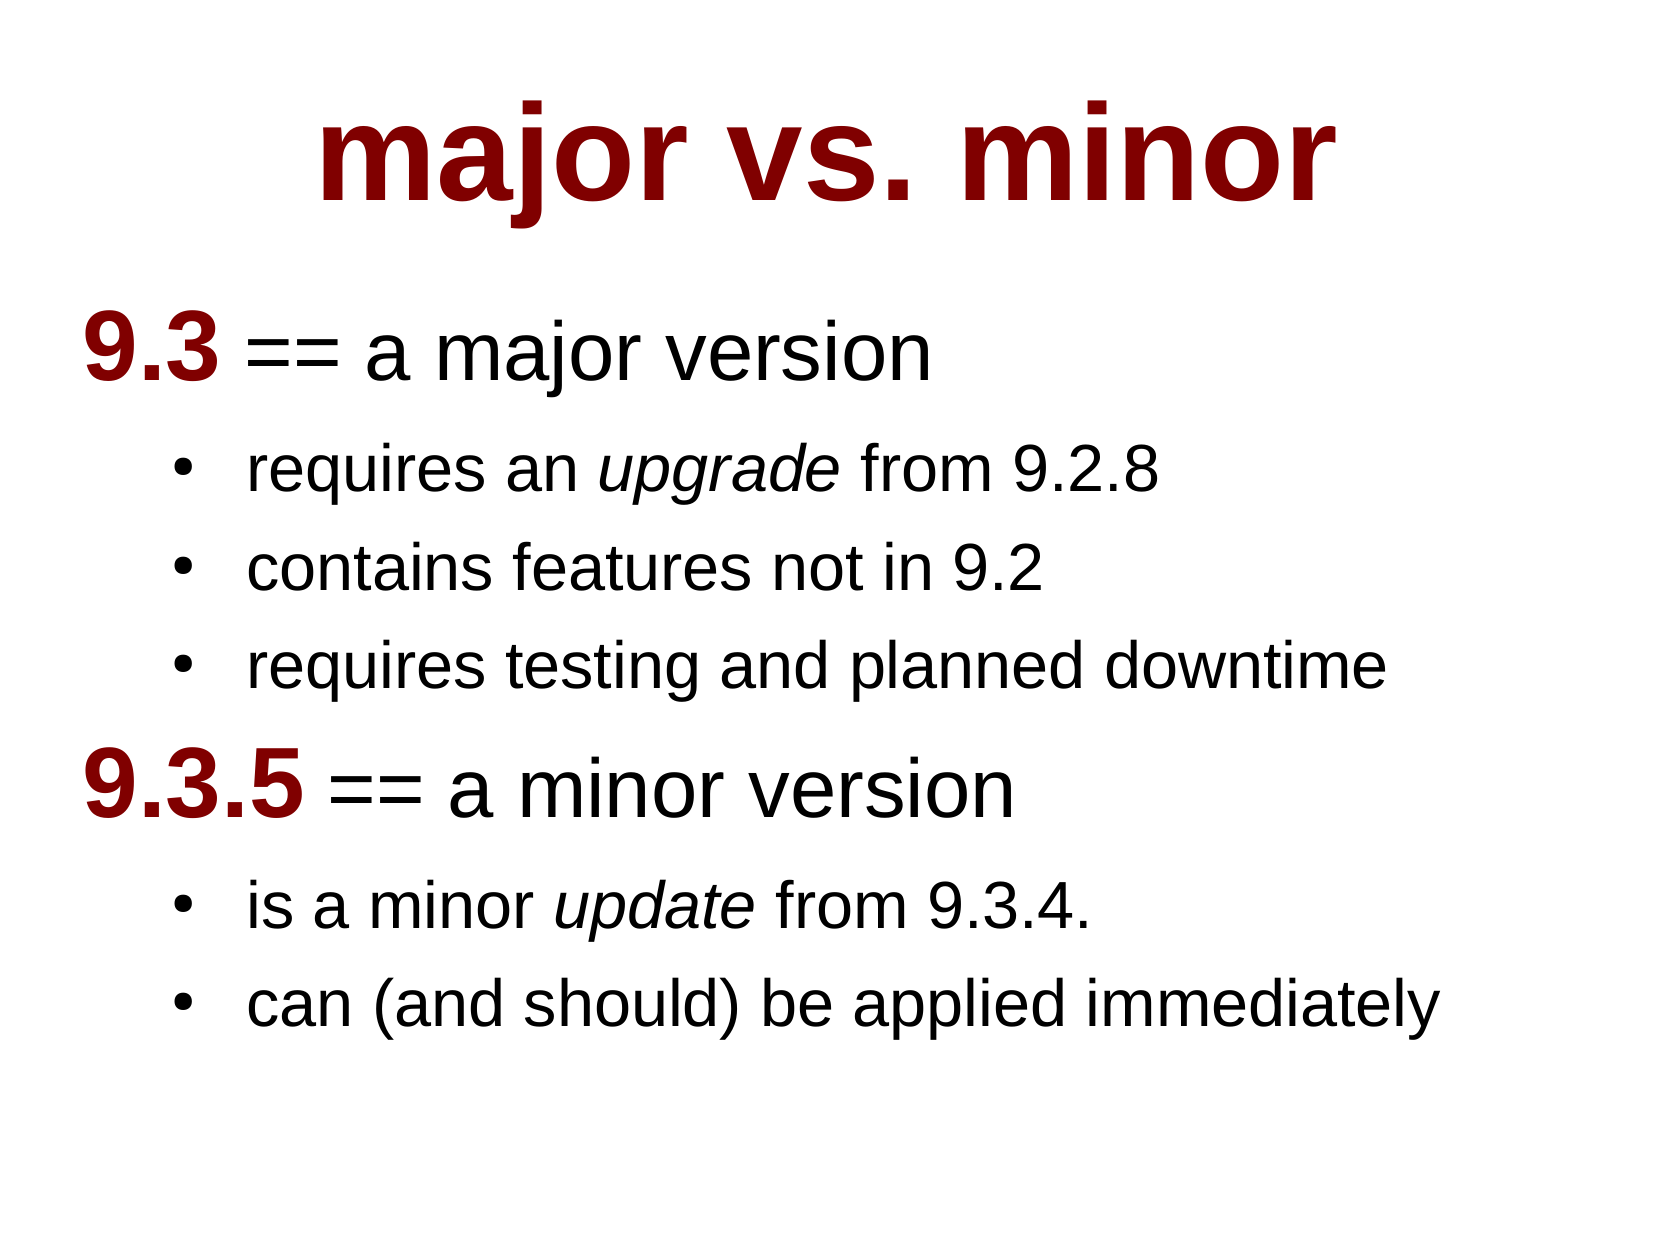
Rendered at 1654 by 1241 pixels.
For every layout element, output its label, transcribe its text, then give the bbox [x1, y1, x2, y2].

title major vs. minor [82, 49, 1571, 257]
list 9.3 == a major version requires an upgrade from 9.2.8 contains features not in 9.2 requires testing and planned downtime 9.3.5 == a minor version is a minor update from 9.3.4. can (and should) be applied immediately [82, 290, 1571, 1094]
